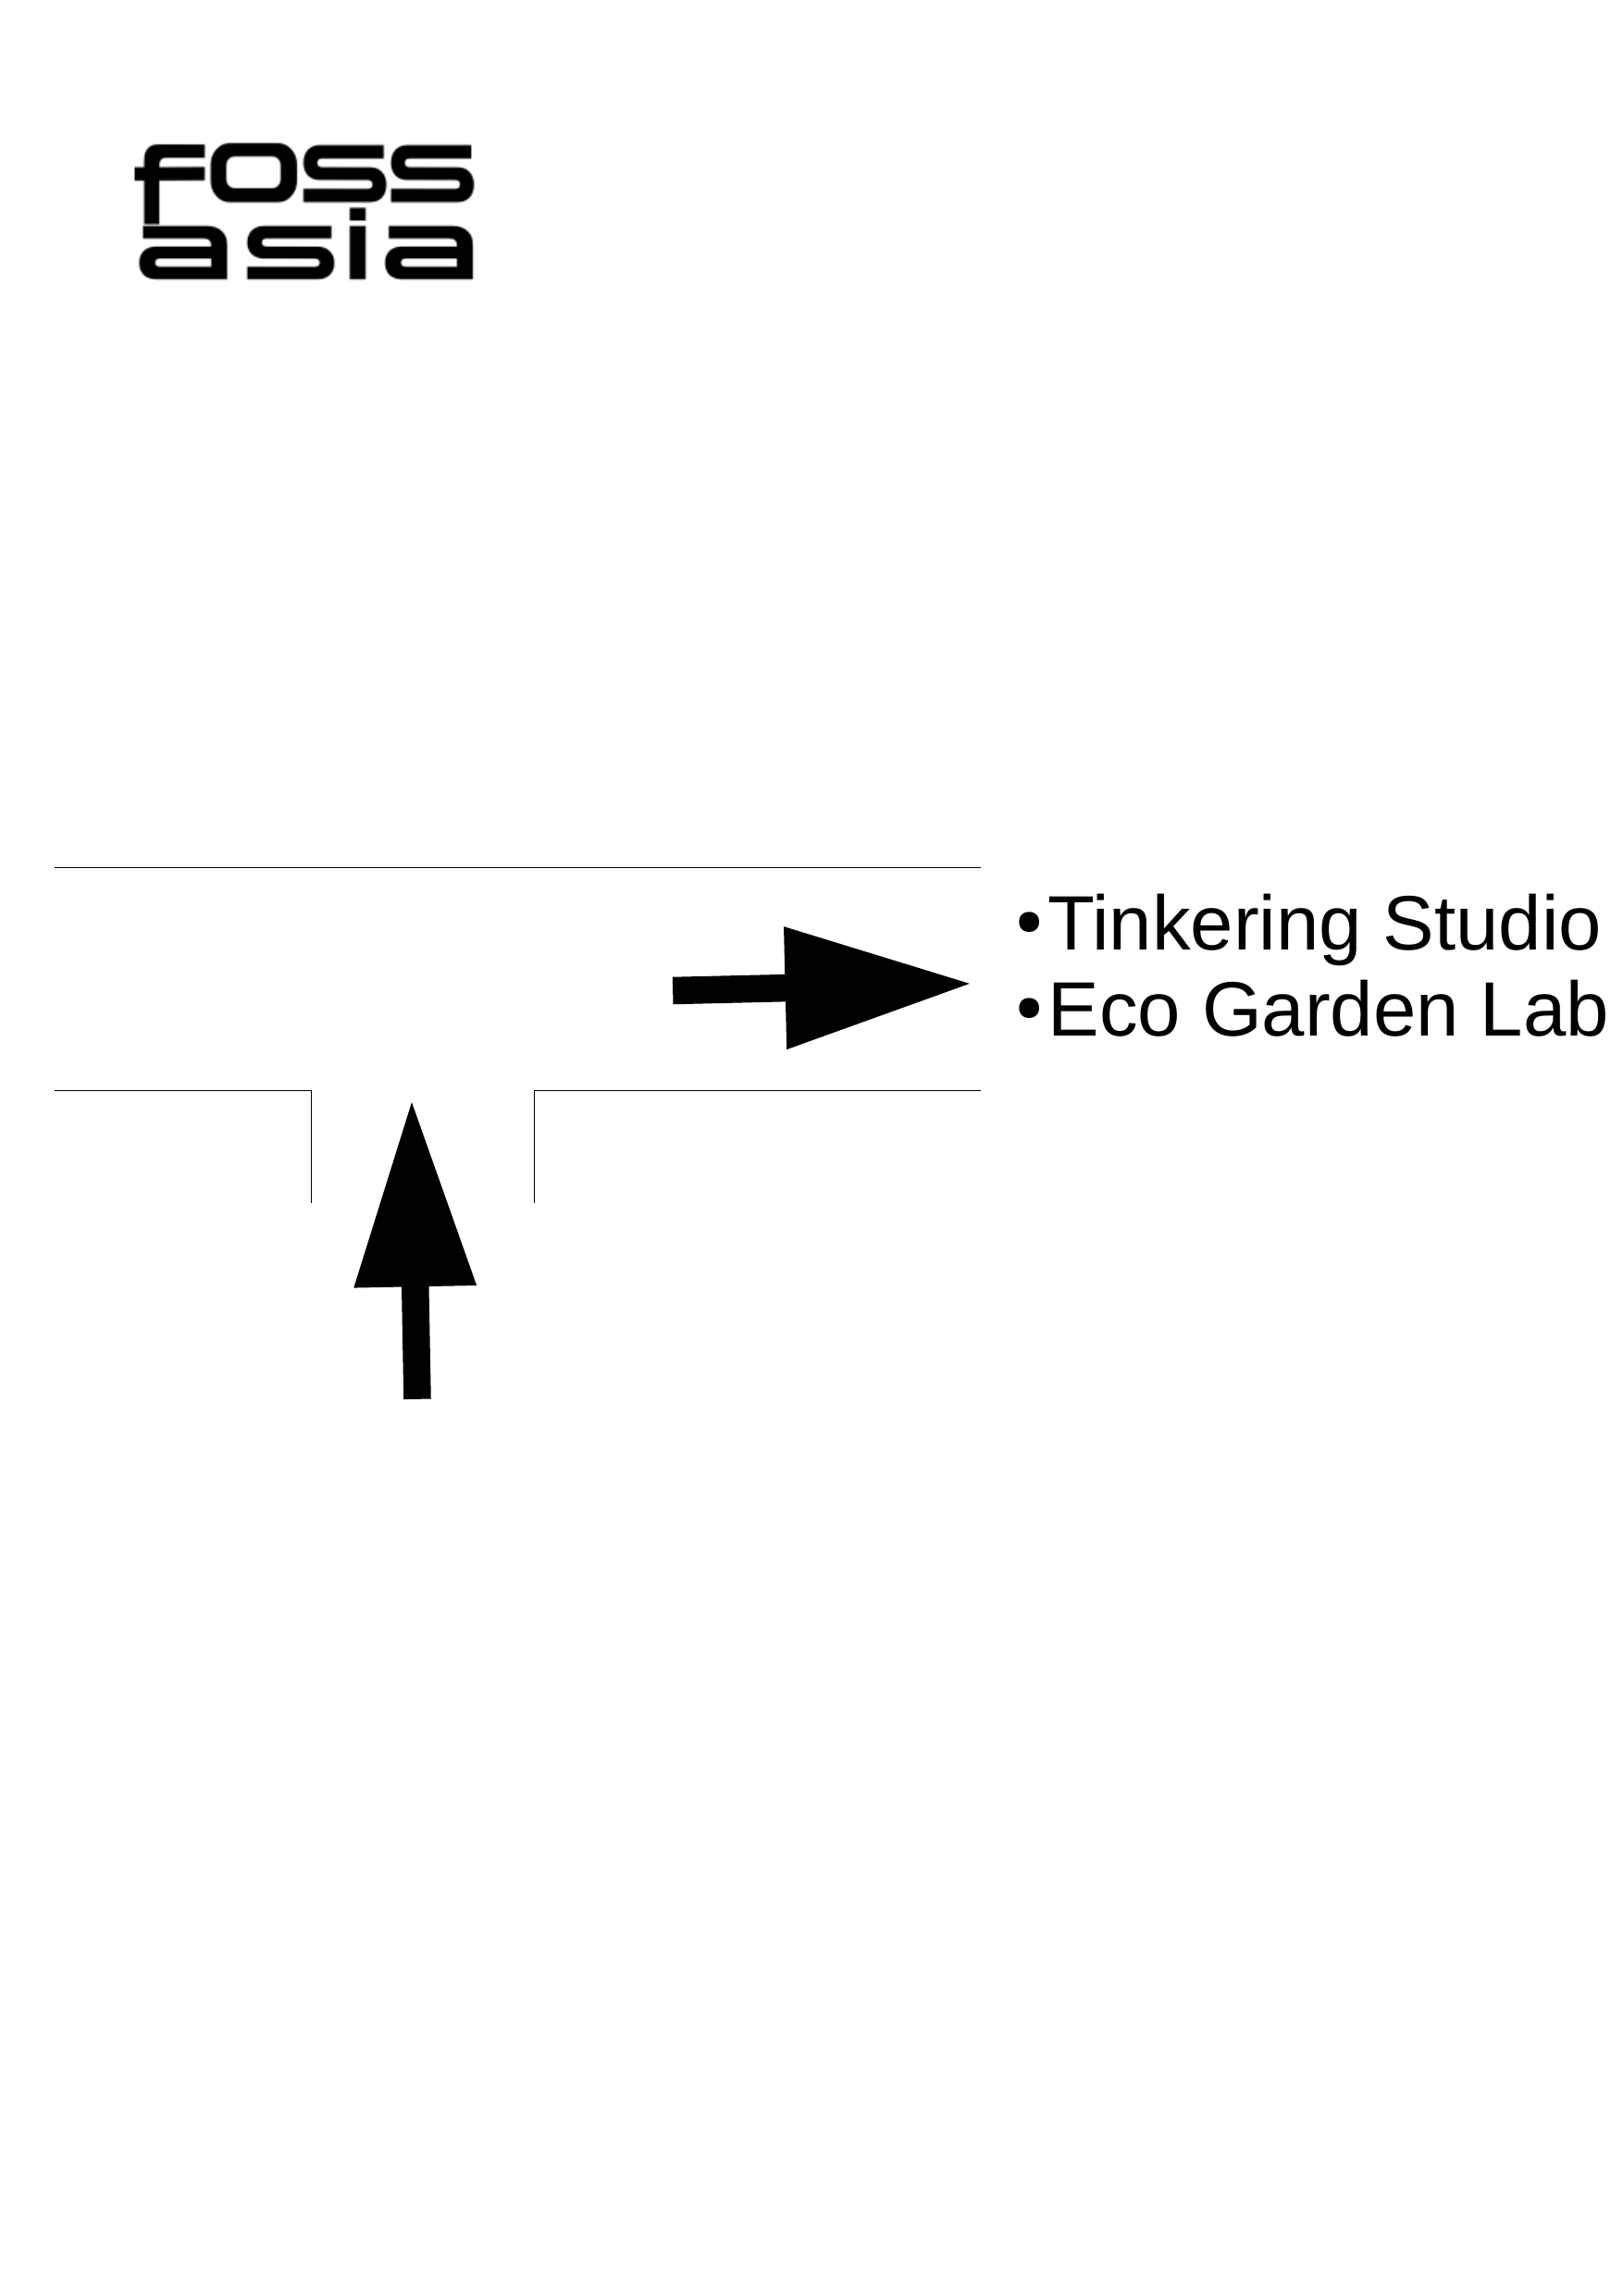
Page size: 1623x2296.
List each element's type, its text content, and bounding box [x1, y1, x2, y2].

picture [130, 139, 480, 285]
text_box Tinkering Studio Eco Garden Lab [1001, 874, 1623, 1061]
